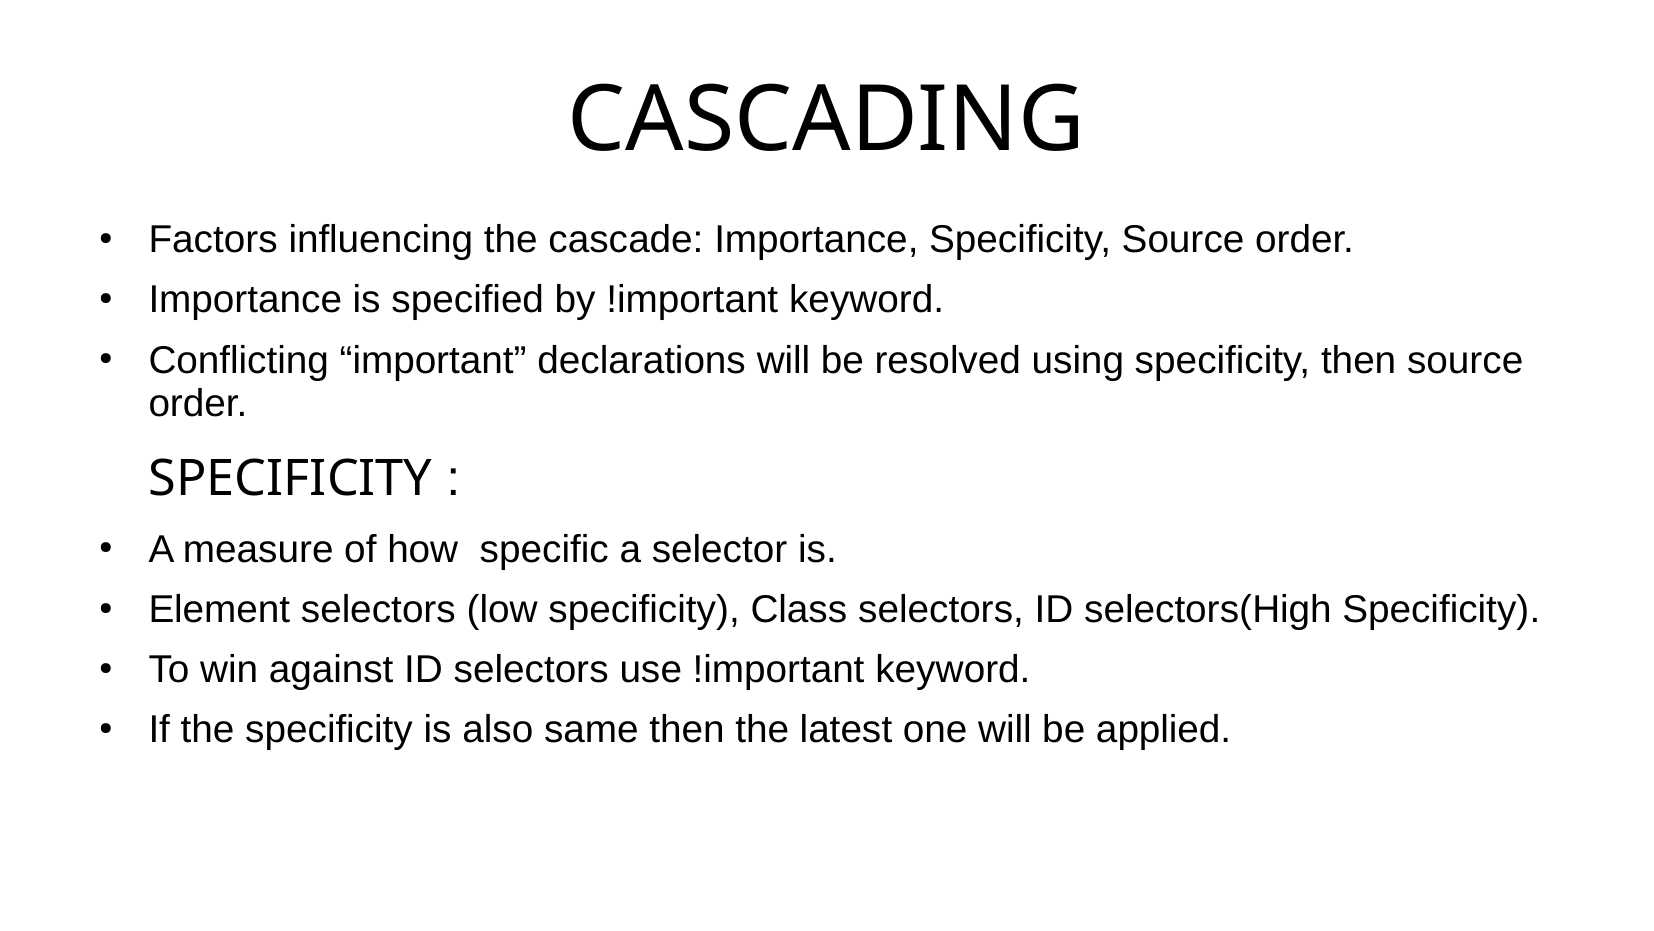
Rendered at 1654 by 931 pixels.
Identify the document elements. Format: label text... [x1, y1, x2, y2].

title CASCADING [82, 37, 1571, 193]
list Factors influencing the cascade: Importance, Specificity, Source order. Importance is specified by !important keyword. Conflicting “important” declarations will be resolved using specificity, then source order. SPECIFICITY : A measure of how specific a selector is. Element selectors (low specificity), Class selectors, ID selectors(High Specificity). To win against ID selectors use !important keyword. If the specificity is also same then the latest one will be applied. [82, 217, 1571, 757]
